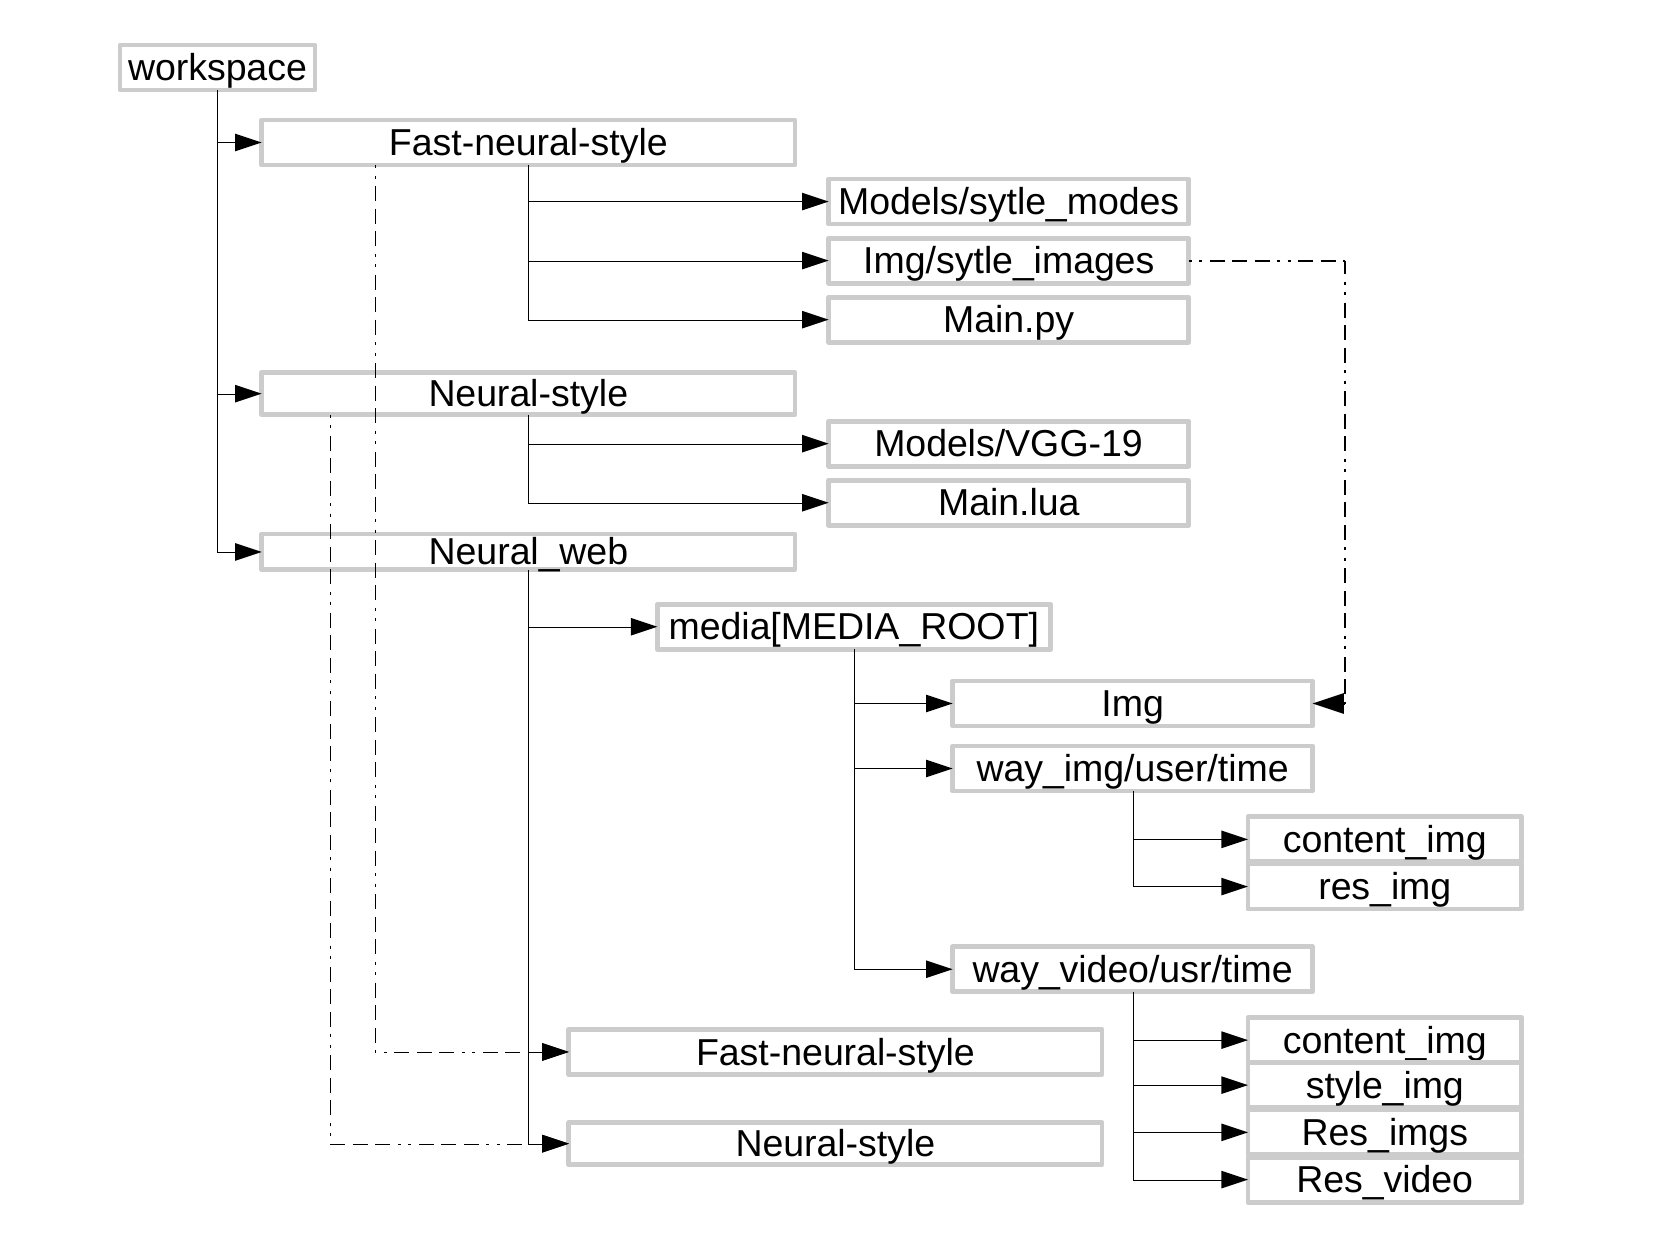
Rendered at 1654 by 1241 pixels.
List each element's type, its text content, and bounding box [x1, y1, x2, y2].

text_box style_img [1247, 1062, 1522, 1108]
text_box Neural_web [261, 533, 796, 570]
text_box workspace [120, 45, 316, 91]
text_box Neural-style [261, 372, 796, 415]
text_box Fast-neural-style [261, 120, 796, 166]
text_box Main.lua [828, 480, 1189, 526]
text_box Main.py [828, 297, 1189, 343]
text_box Img [952, 681, 1313, 727]
text_box media[MEDIA_ROOT] [657, 604, 1051, 650]
text_box Img/sytle_images [828, 238, 1189, 284]
text_box way_img/user/time [952, 745, 1313, 791]
text_box Models/sytle_modes [828, 179, 1189, 225]
text_box content_img [1247, 816, 1522, 862]
text_box res_img [1247, 864, 1522, 910]
text_box Models/VGG-19 [828, 421, 1189, 467]
text_box Res_video [1247, 1157, 1522, 1203]
text_box Neural-style [568, 1122, 1103, 1165]
text_box content_img [1247, 1017, 1522, 1062]
text_box Res_imgs [1247, 1109, 1522, 1155]
text_box way_video/usr/time [952, 946, 1313, 992]
text_box Fast-neural-style [568, 1029, 1103, 1075]
